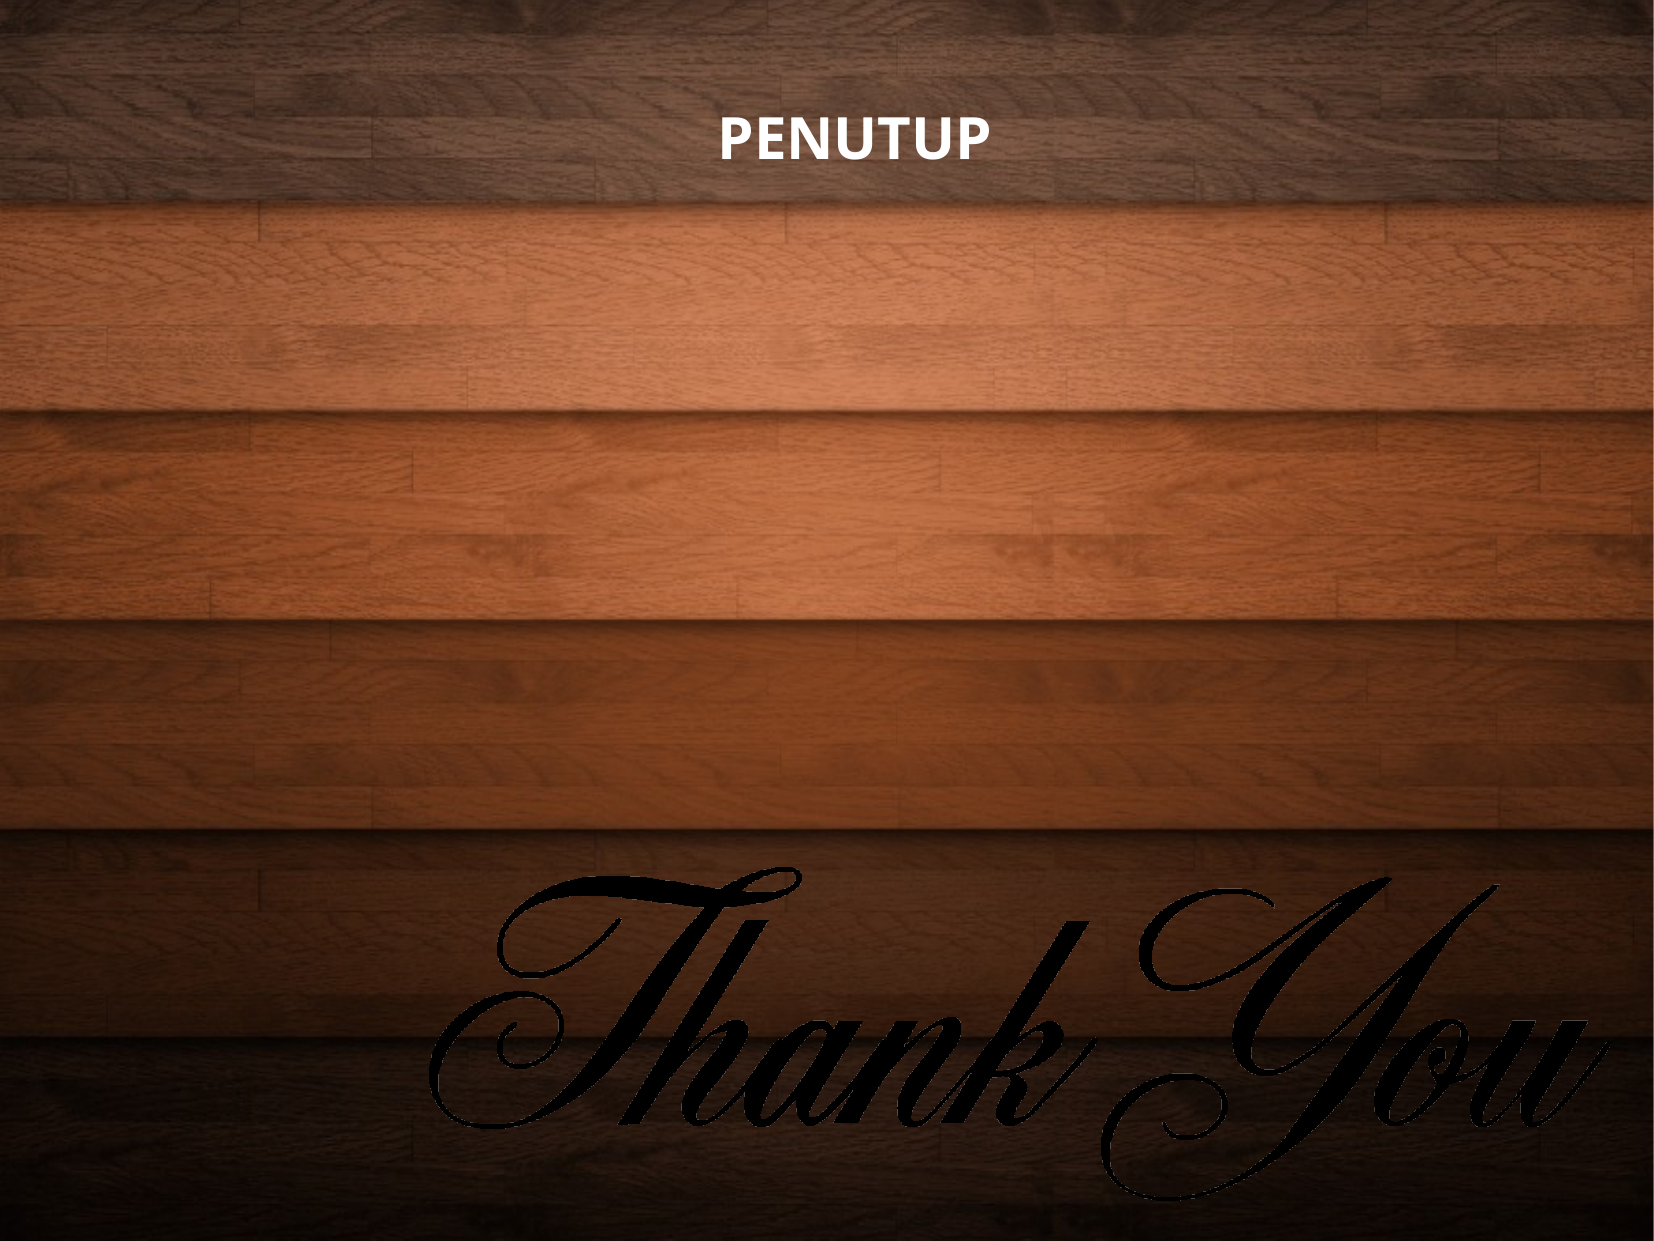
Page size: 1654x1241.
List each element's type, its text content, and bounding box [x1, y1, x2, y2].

picture [0, 0, 1654, 1241]
text_box PENUTUP [510, 90, 1201, 181]
